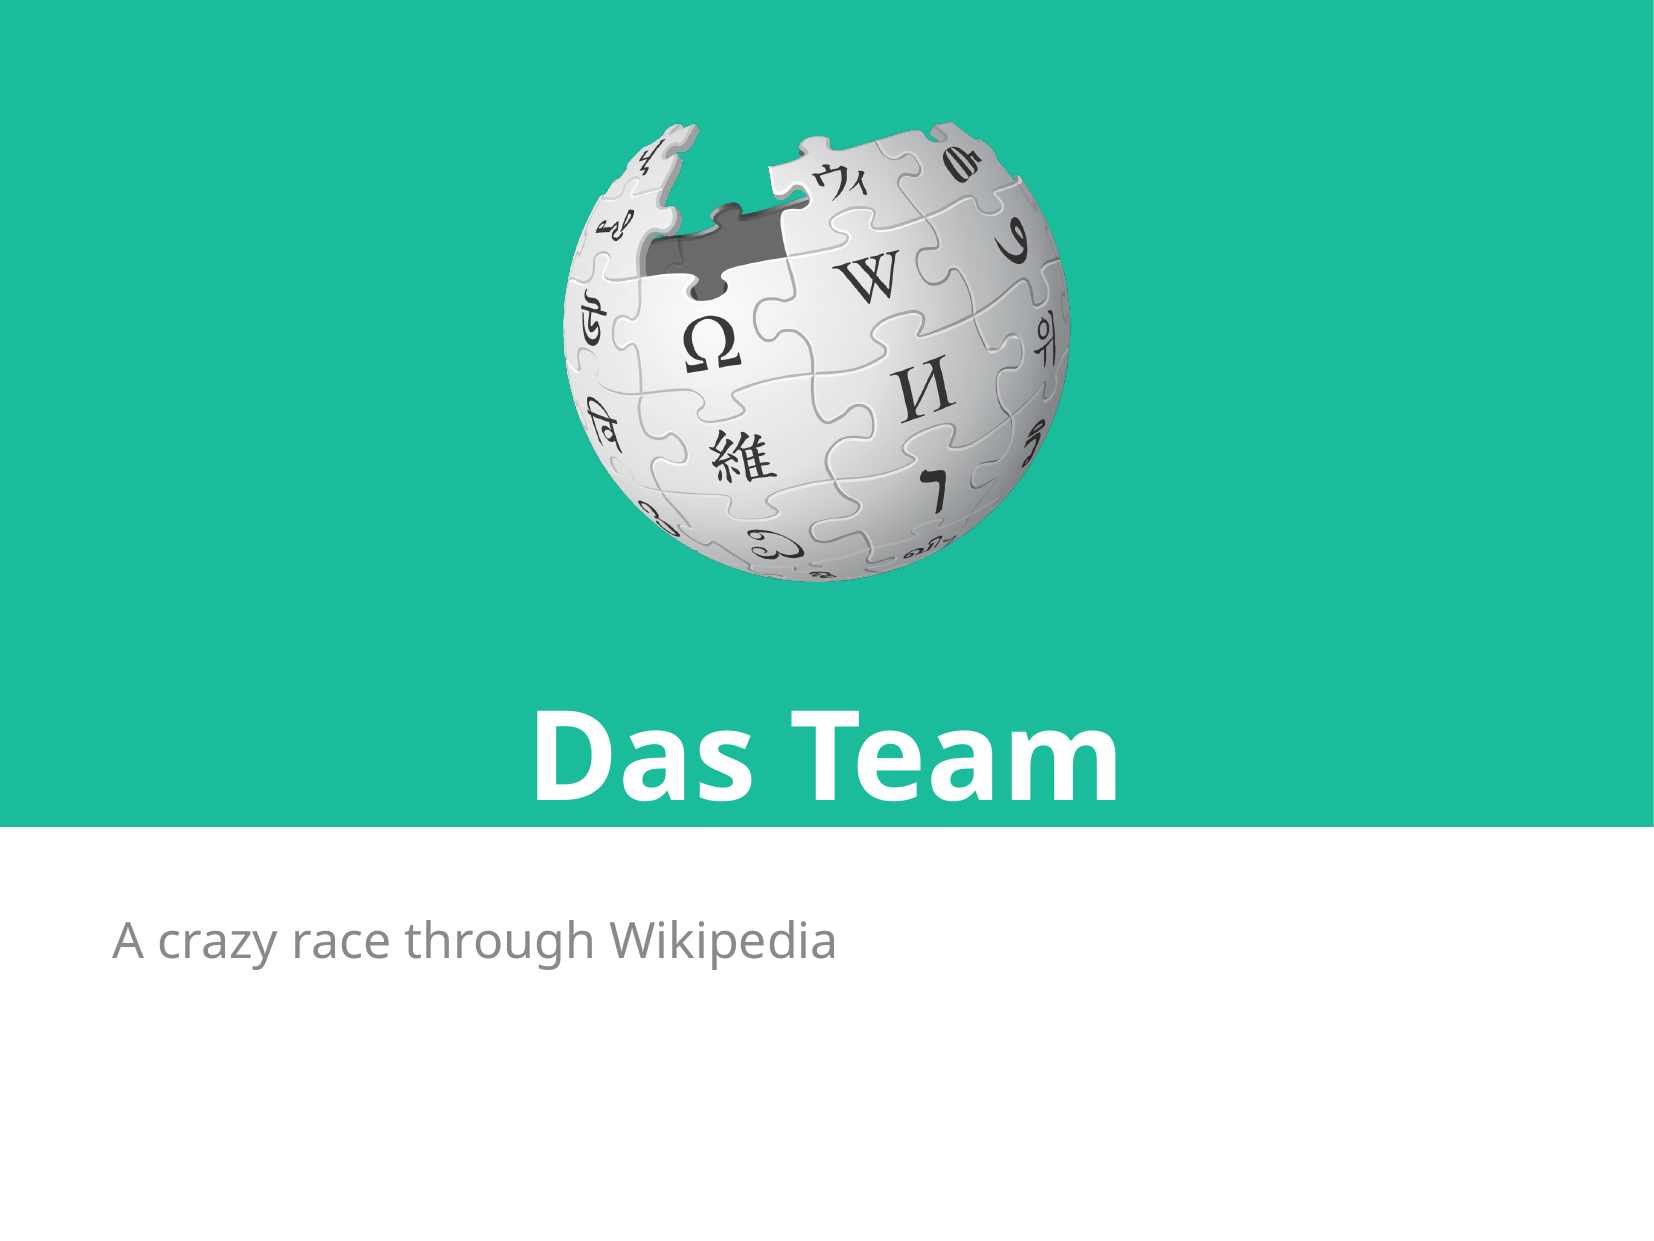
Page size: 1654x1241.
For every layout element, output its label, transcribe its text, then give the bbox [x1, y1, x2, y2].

list A crazy race through Wikipedia [112, 829, 1540, 1102]
picture [561, 118, 1073, 586]
title Das Team [112, 309, 1540, 826]
